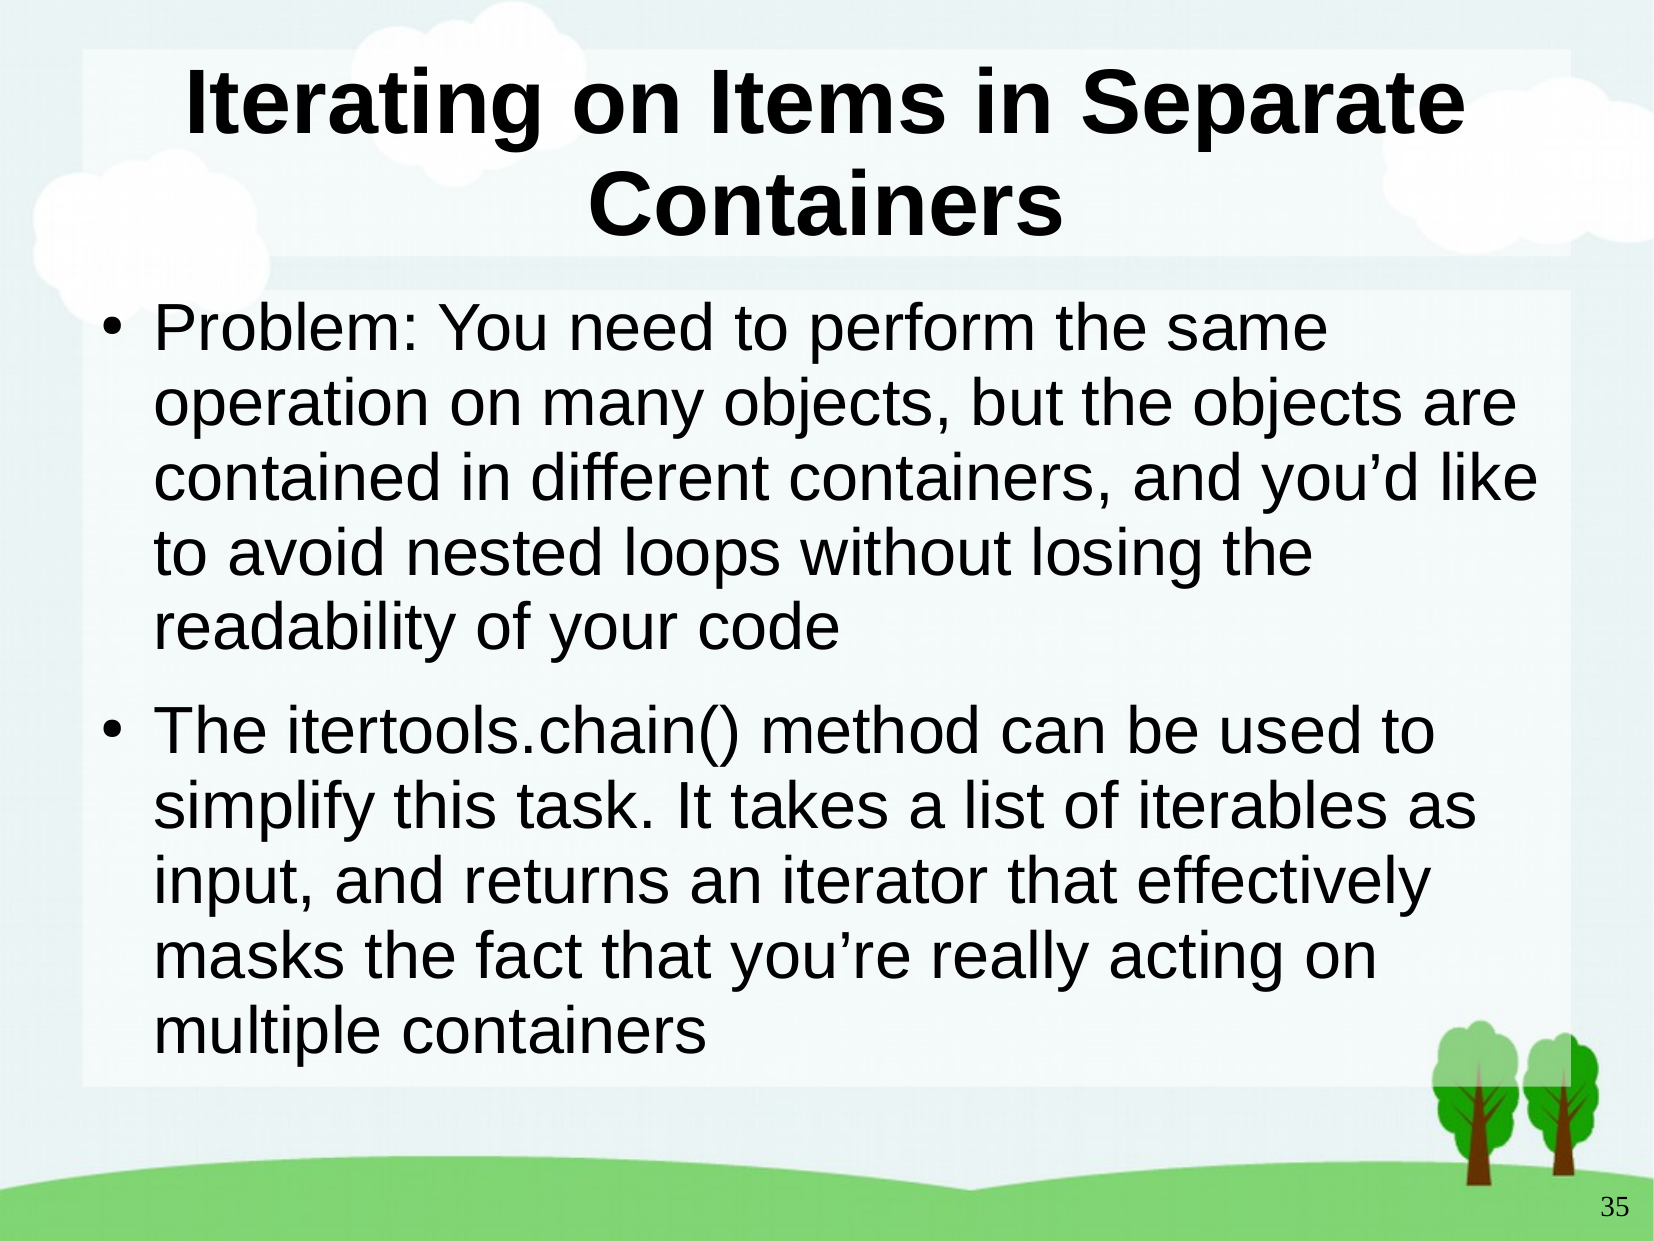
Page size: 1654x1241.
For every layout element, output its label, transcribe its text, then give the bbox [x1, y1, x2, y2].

picture [0, 0, 1654, 1241]
list Problem: You need to perform the same operation on many objects, but the objects are contained in different containers, and you’d like to avoid nested loops without losing the readability of your code The itertools.chain() method can be used to simplify this task. It takes a list of iterables as input, and returns an iterator that effectively masks the fact that you’re really acting on multiple containers [82, 290, 1571, 1087]
title Iterating on Items in Separate Containers [82, 49, 1571, 257]
